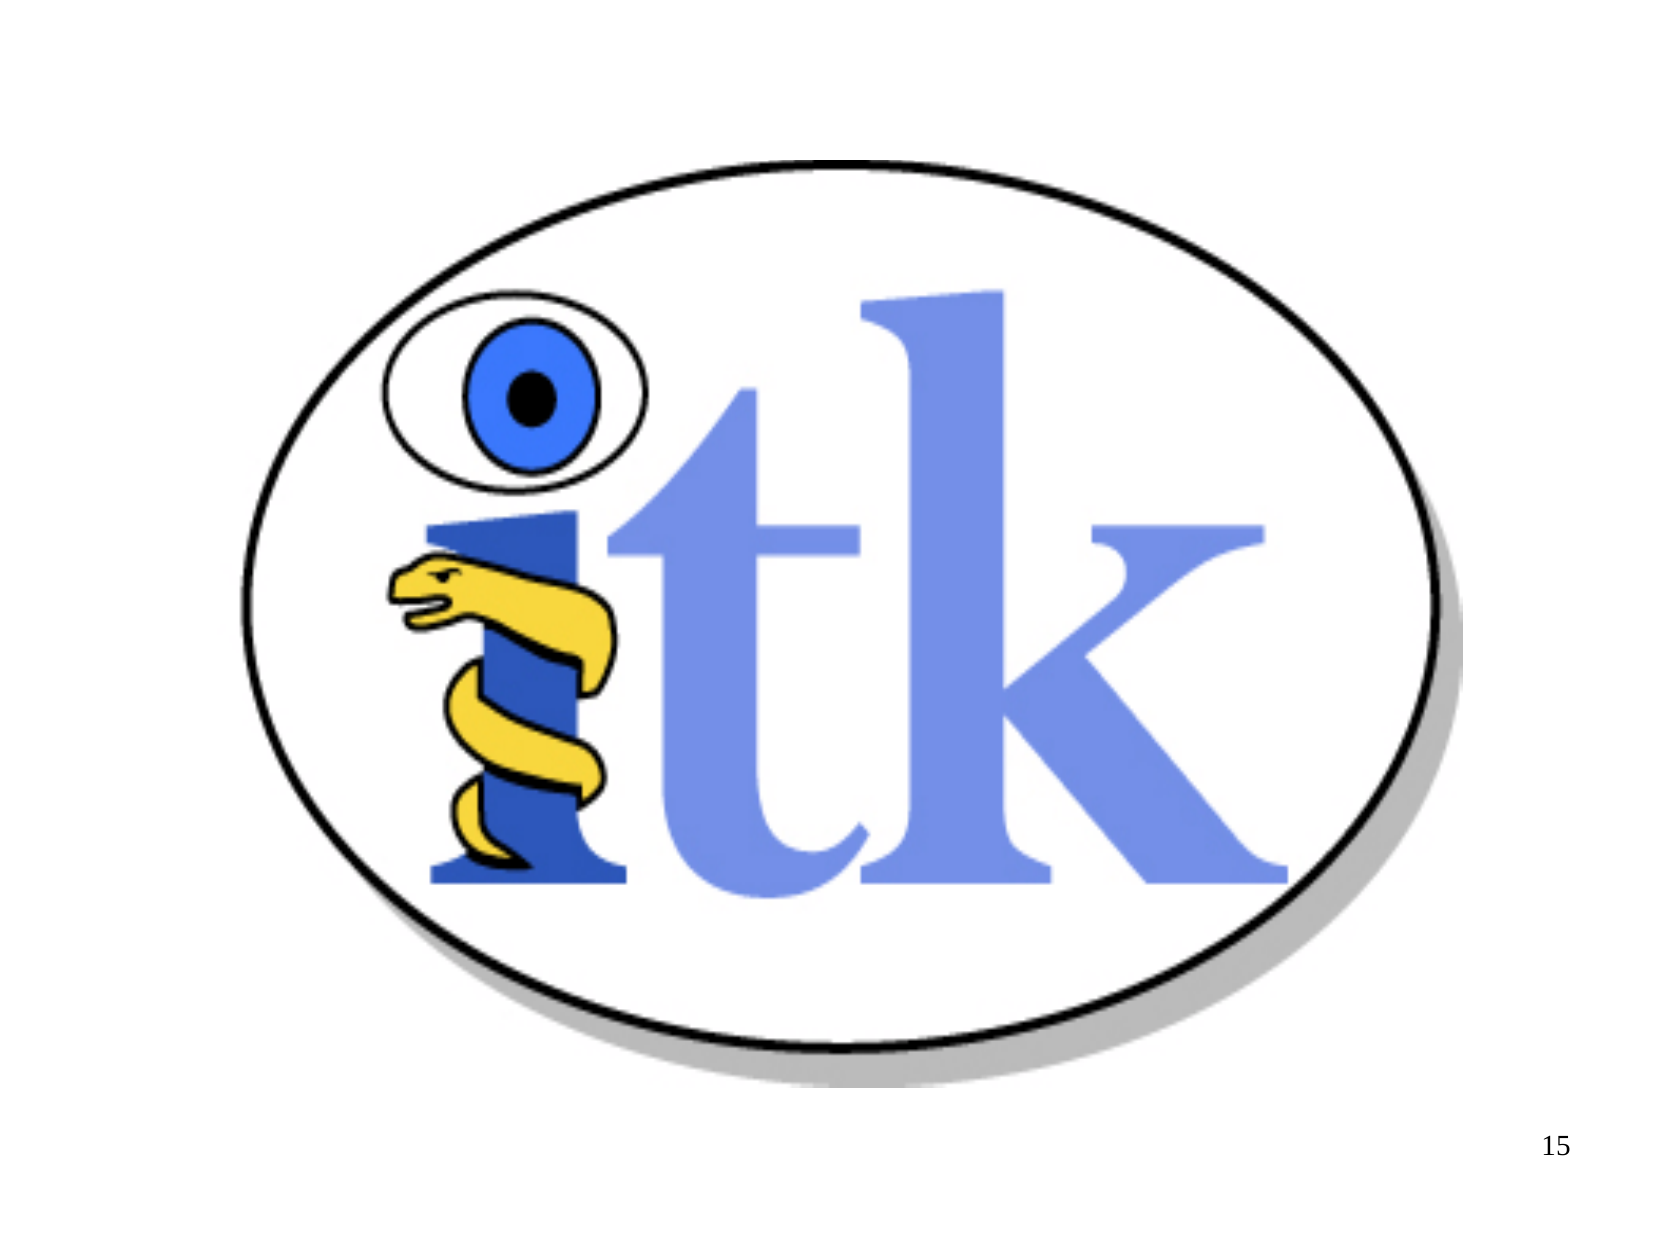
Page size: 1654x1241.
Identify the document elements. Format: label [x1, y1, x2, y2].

picture [194, 160, 1463, 1088]
